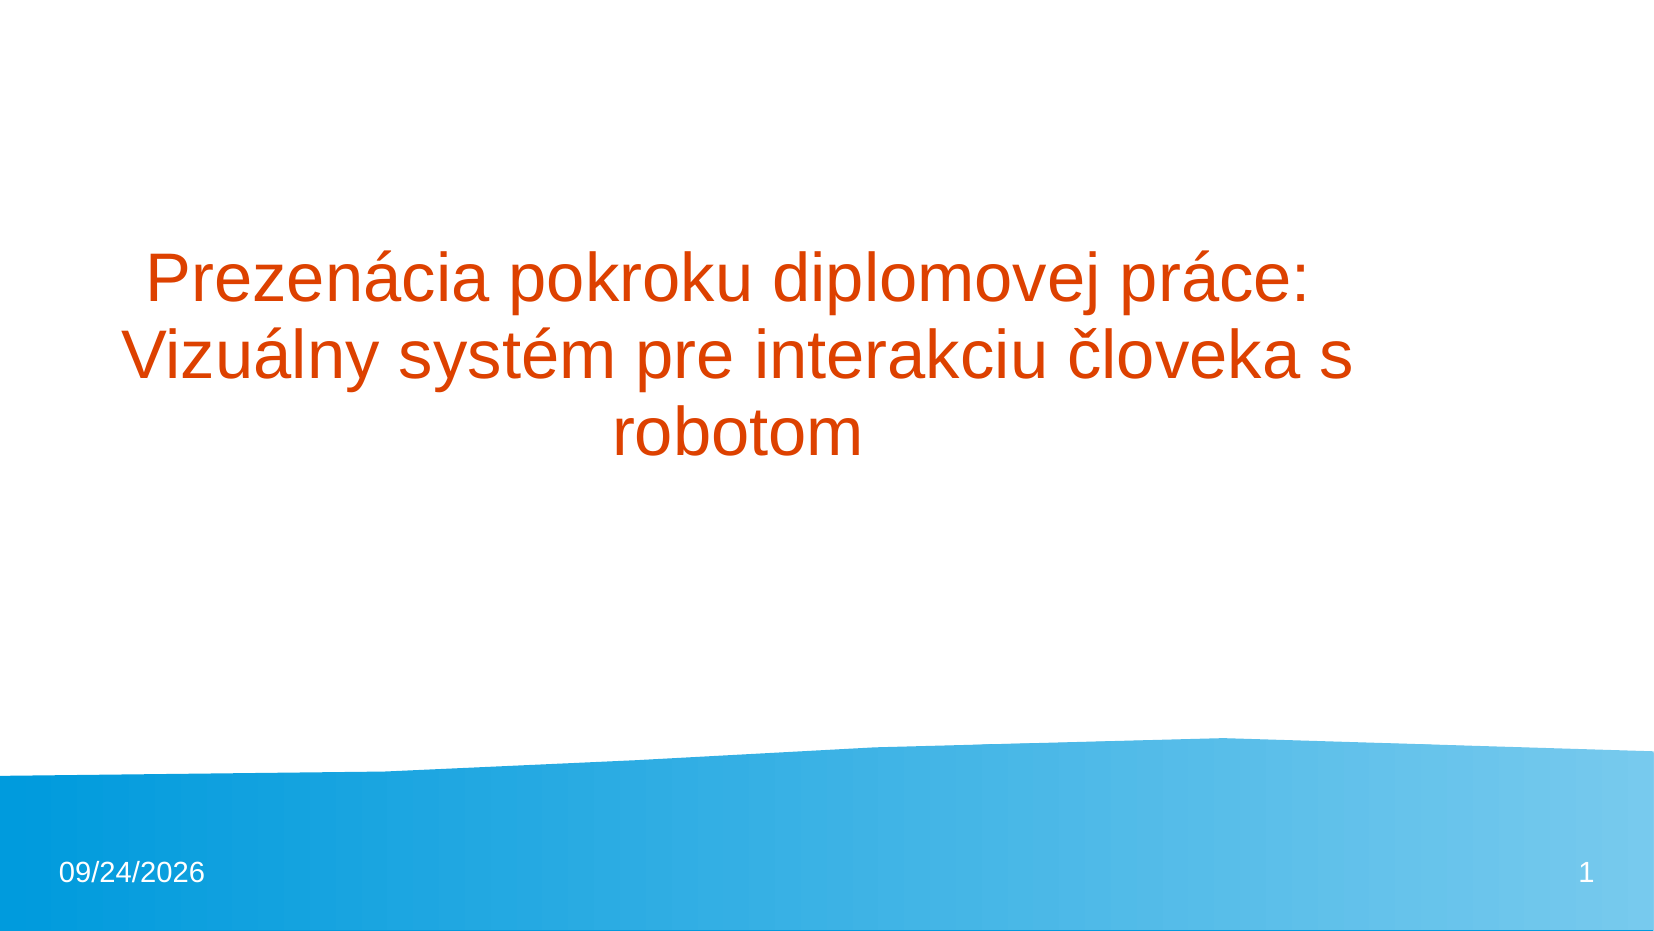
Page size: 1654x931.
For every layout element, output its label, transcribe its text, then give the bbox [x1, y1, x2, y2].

title Prezenácia pokroku diplomovej práce: Vizuálny systém pre interakciu človeka s robotom [0, 239, 1477, 470]
